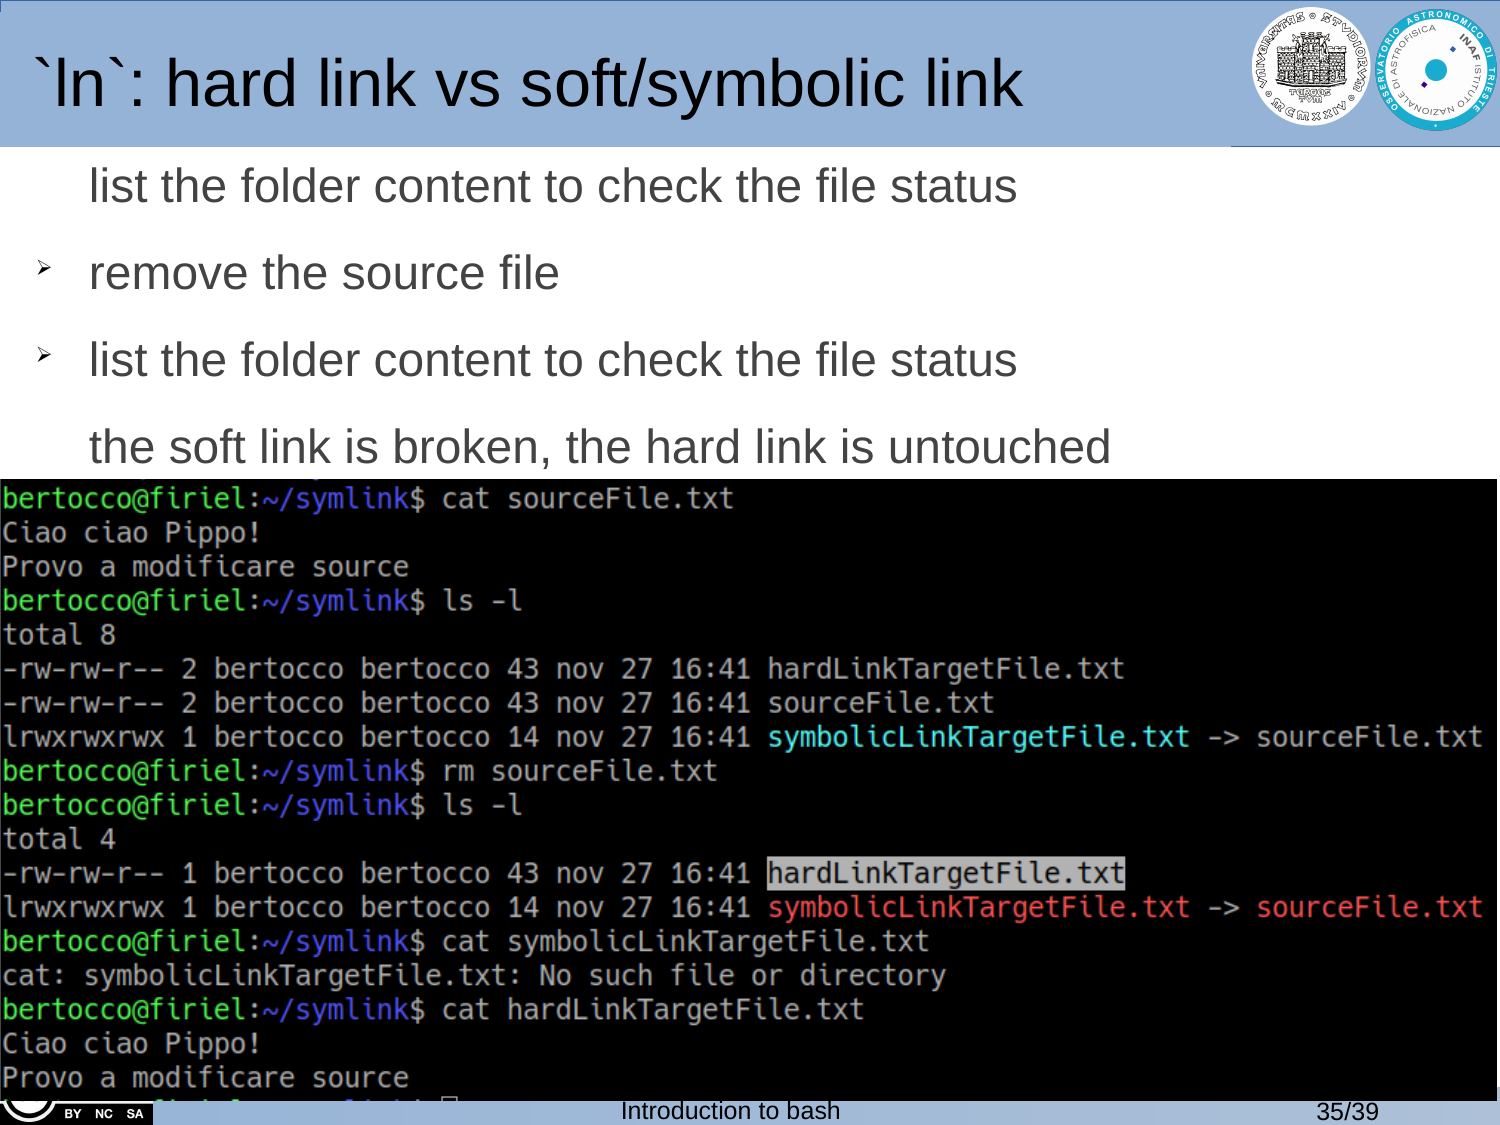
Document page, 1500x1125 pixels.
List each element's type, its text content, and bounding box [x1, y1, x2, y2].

list list the folder content to check the file status remove the source file list the folder content to check the file status the soft link is broken, the hard link is untouched [3, 146, 1488, 479]
text_box `ln`: hard link vs soft/symbolic link [0, 11, 1232, 147]
picture [0, 479, 1497, 1125]
picture [1252, 0, 1500, 156]
